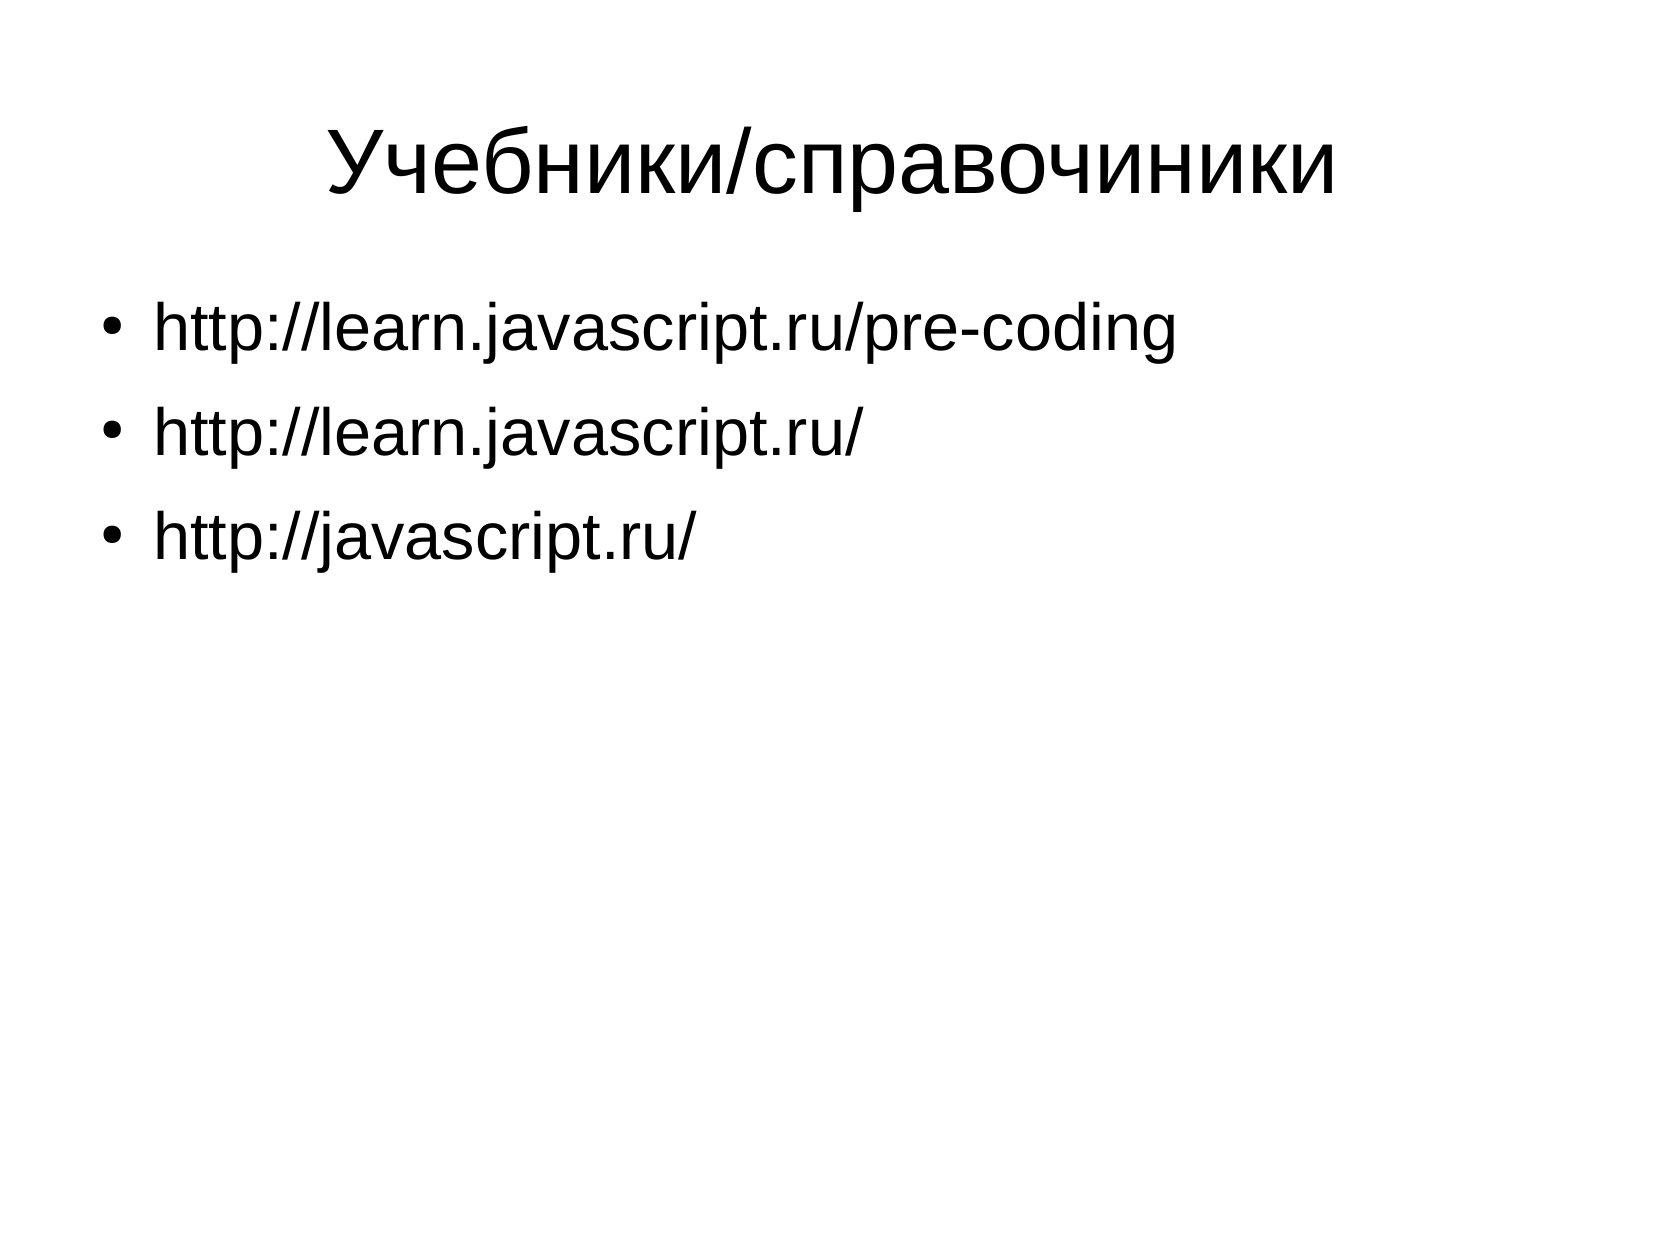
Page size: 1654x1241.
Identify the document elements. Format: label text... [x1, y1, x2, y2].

list http://learn.javascript.ru/pre-coding http://learn.javascript.ru/ http://javascript.ru/ [82, 290, 1571, 1109]
title Учебники/справочиники [88, 58, 1577, 266]
